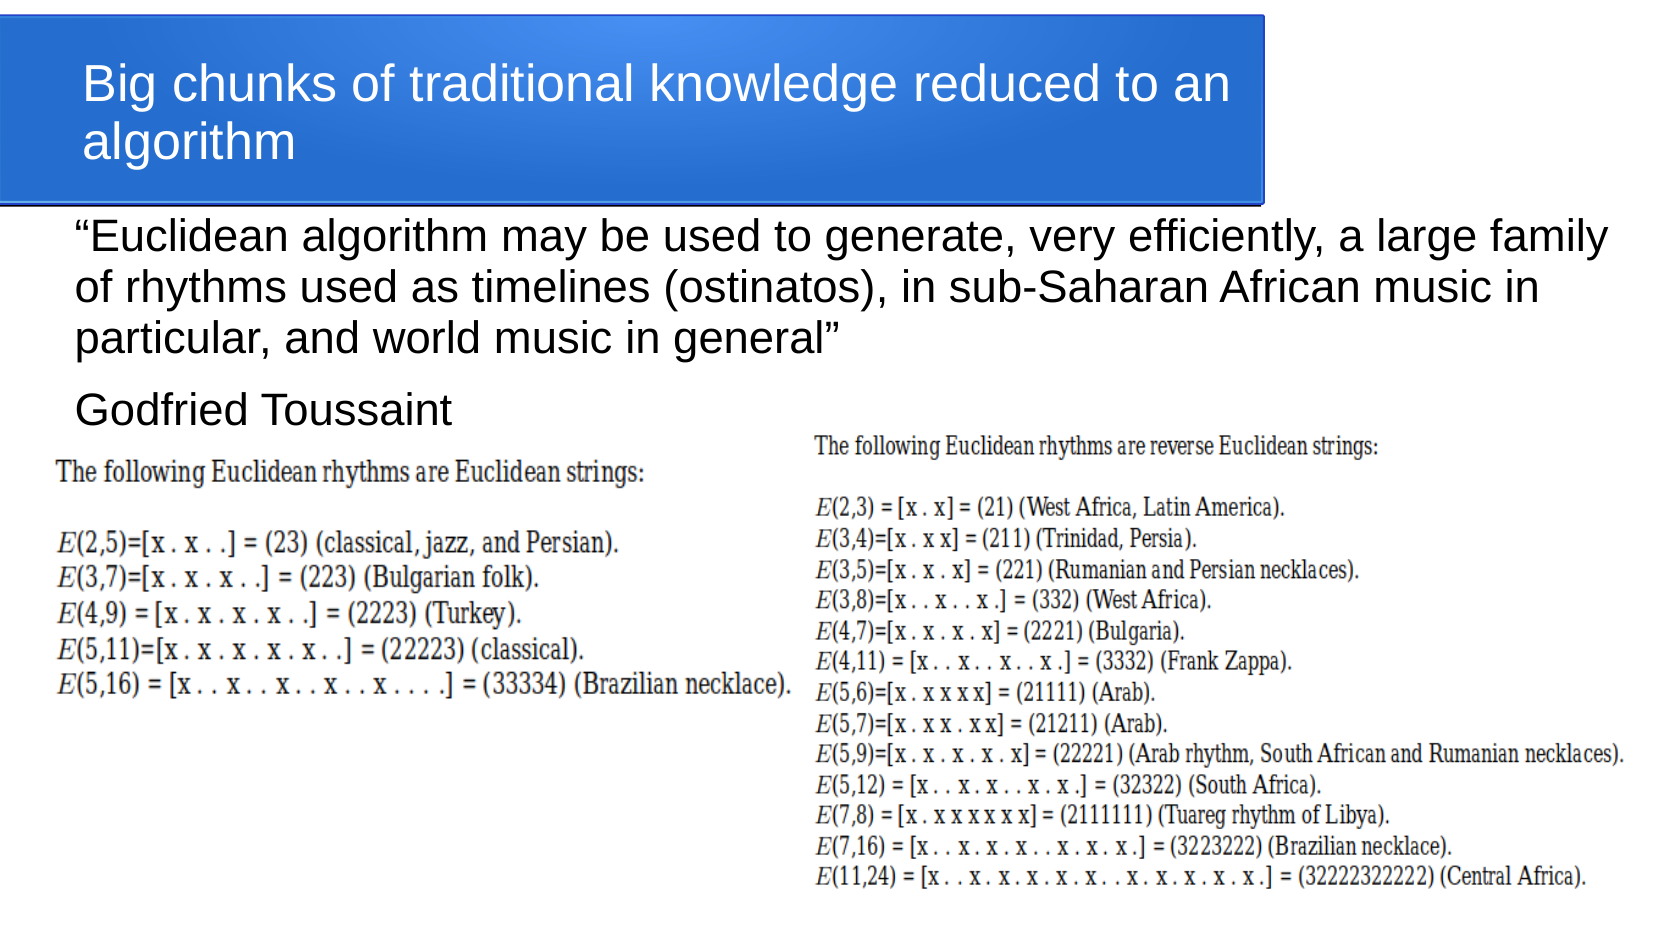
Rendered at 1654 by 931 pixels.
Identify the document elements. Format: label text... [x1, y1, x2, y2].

title Big chunks of traditional knowledge reduced to an algorithm [82, 35, 1235, 189]
list “Euclidean algorithm may be used to generate, very efficiently, a large family of rhythms used as timelines (ostinatos), in sub-Saharan African music in particular, and world music in general” Godfried Toussaint [15, 210, 1654, 436]
picture [40, 426, 1636, 908]
